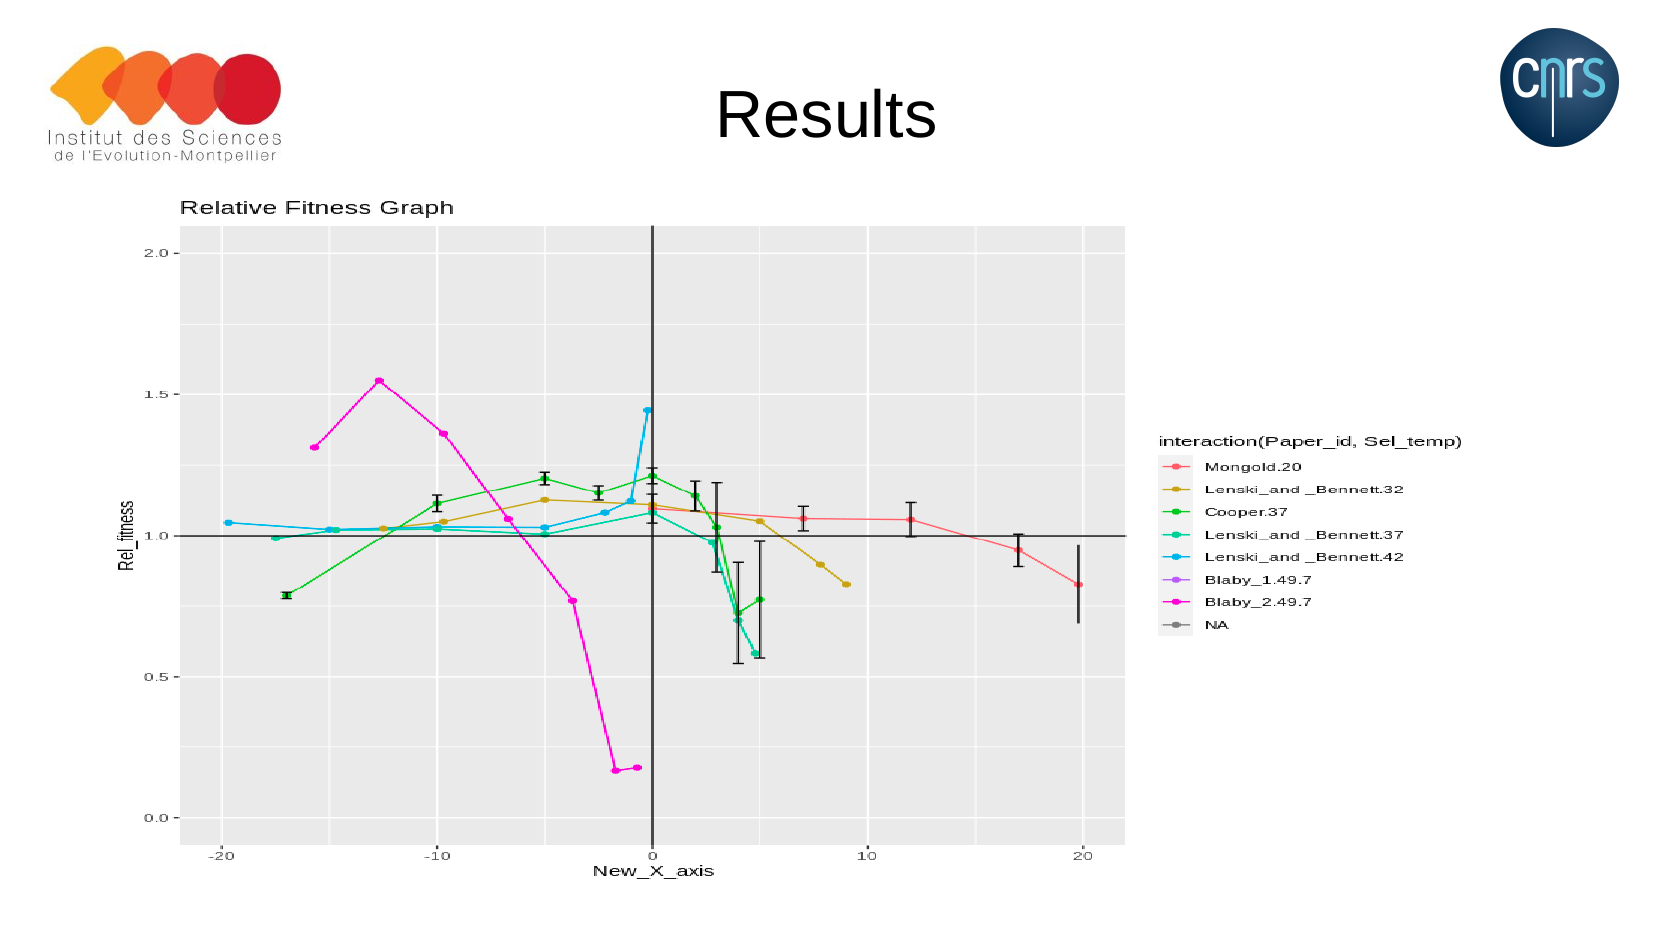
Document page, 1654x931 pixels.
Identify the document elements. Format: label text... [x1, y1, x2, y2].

title Results [82, 37, 1571, 193]
picture [108, 194, 1486, 886]
picture [44, 44, 286, 165]
picture [1454, 28, 1654, 147]
